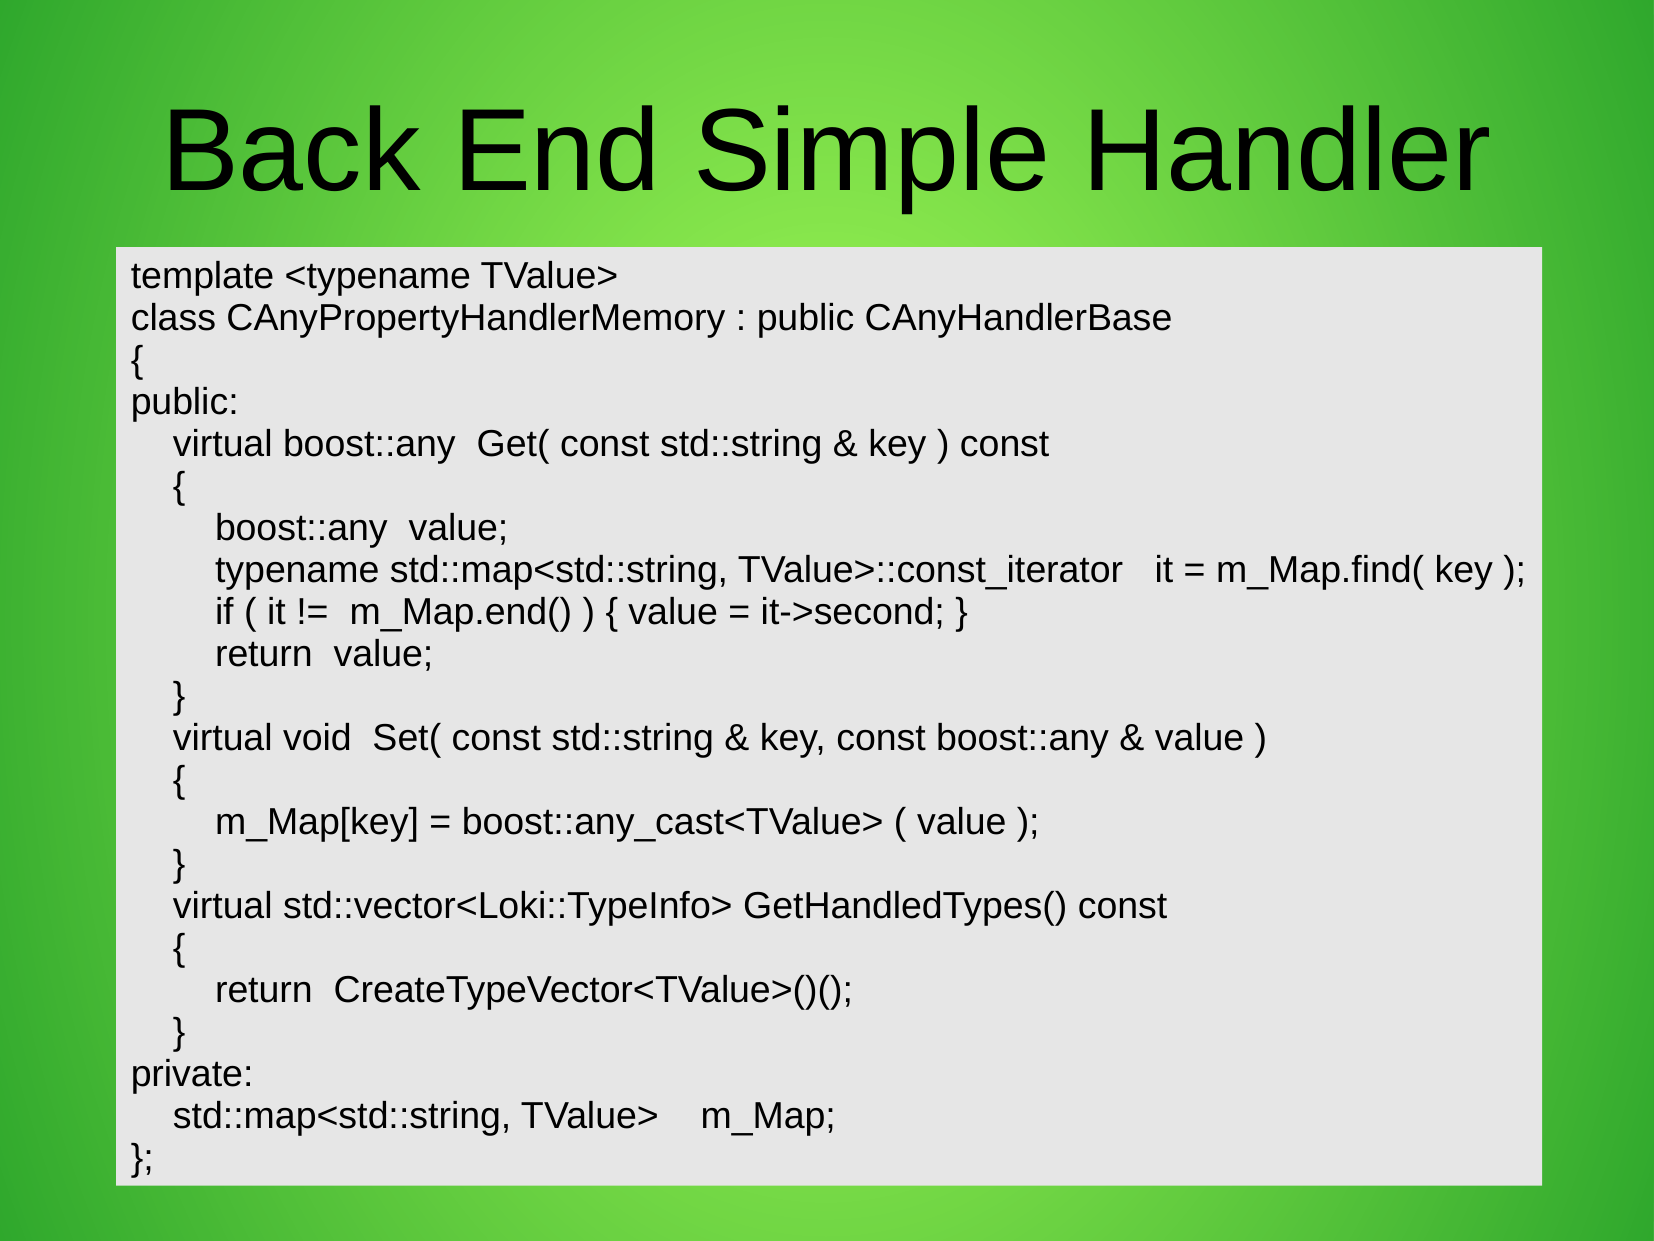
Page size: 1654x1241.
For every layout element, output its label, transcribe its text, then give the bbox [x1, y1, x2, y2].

title Back End Simple Handler [82, 47, 1571, 252]
text_box template <typename TValue> class CAnyPropertyHandlerMemory : public CAnyHandlerBase { public: virtual boost::any Get( const std::string & key ) const { boost::any value; typename std::map<std::string, TValue>::const_iterator it = m_Map.find( key ); if ( it != m_Map.end() ) { value = it->second; } return value; } virtual void Set( const std::string & key, const boost::any & value ) { m_Map[key] = boost::any_cast<TValue> ( value ); } virtual std::vector<Loki::TypeInfo> GetHandledTypes() const { return CreateTypeVector<TValue>()(); } private: std::map<std::string, TValue> m_Map; }; [116, 247, 1542, 1186]
